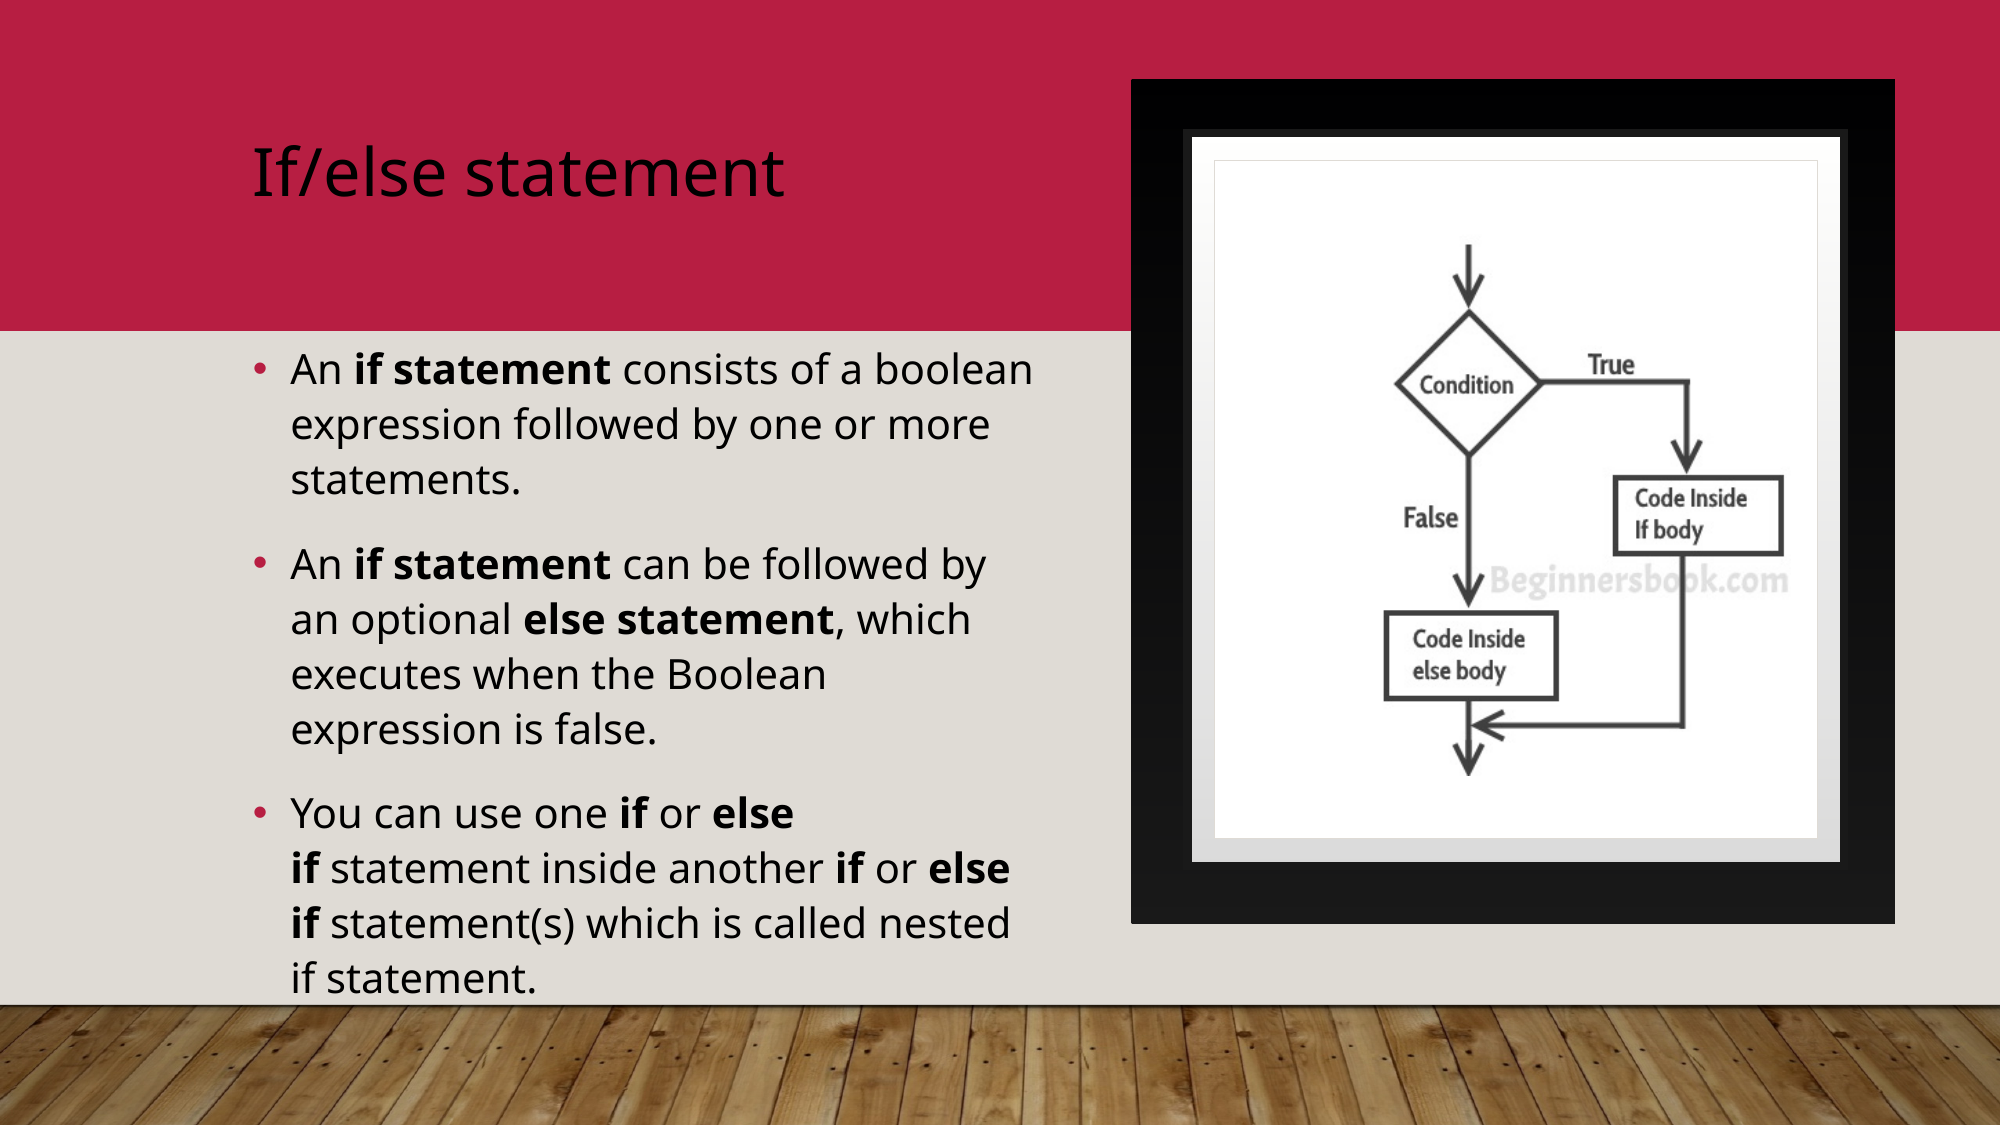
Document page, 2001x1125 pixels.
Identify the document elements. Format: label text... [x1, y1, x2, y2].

title If/else statement [238, 131, 1052, 305]
list An if statement consists of a boolean expression followed by one or more statements. An if statement can be followed by an optional else statement, which executes when the Boolean expression is false. You can use one if or else if statement inside another if or else if statement(s) which is called nested if statement. [238, 330, 1052, 897]
picture [0, 1005, 2000, 1125]
picture [1239, 224, 1791, 776]
text_box [0, 0, 2000, 1005]
